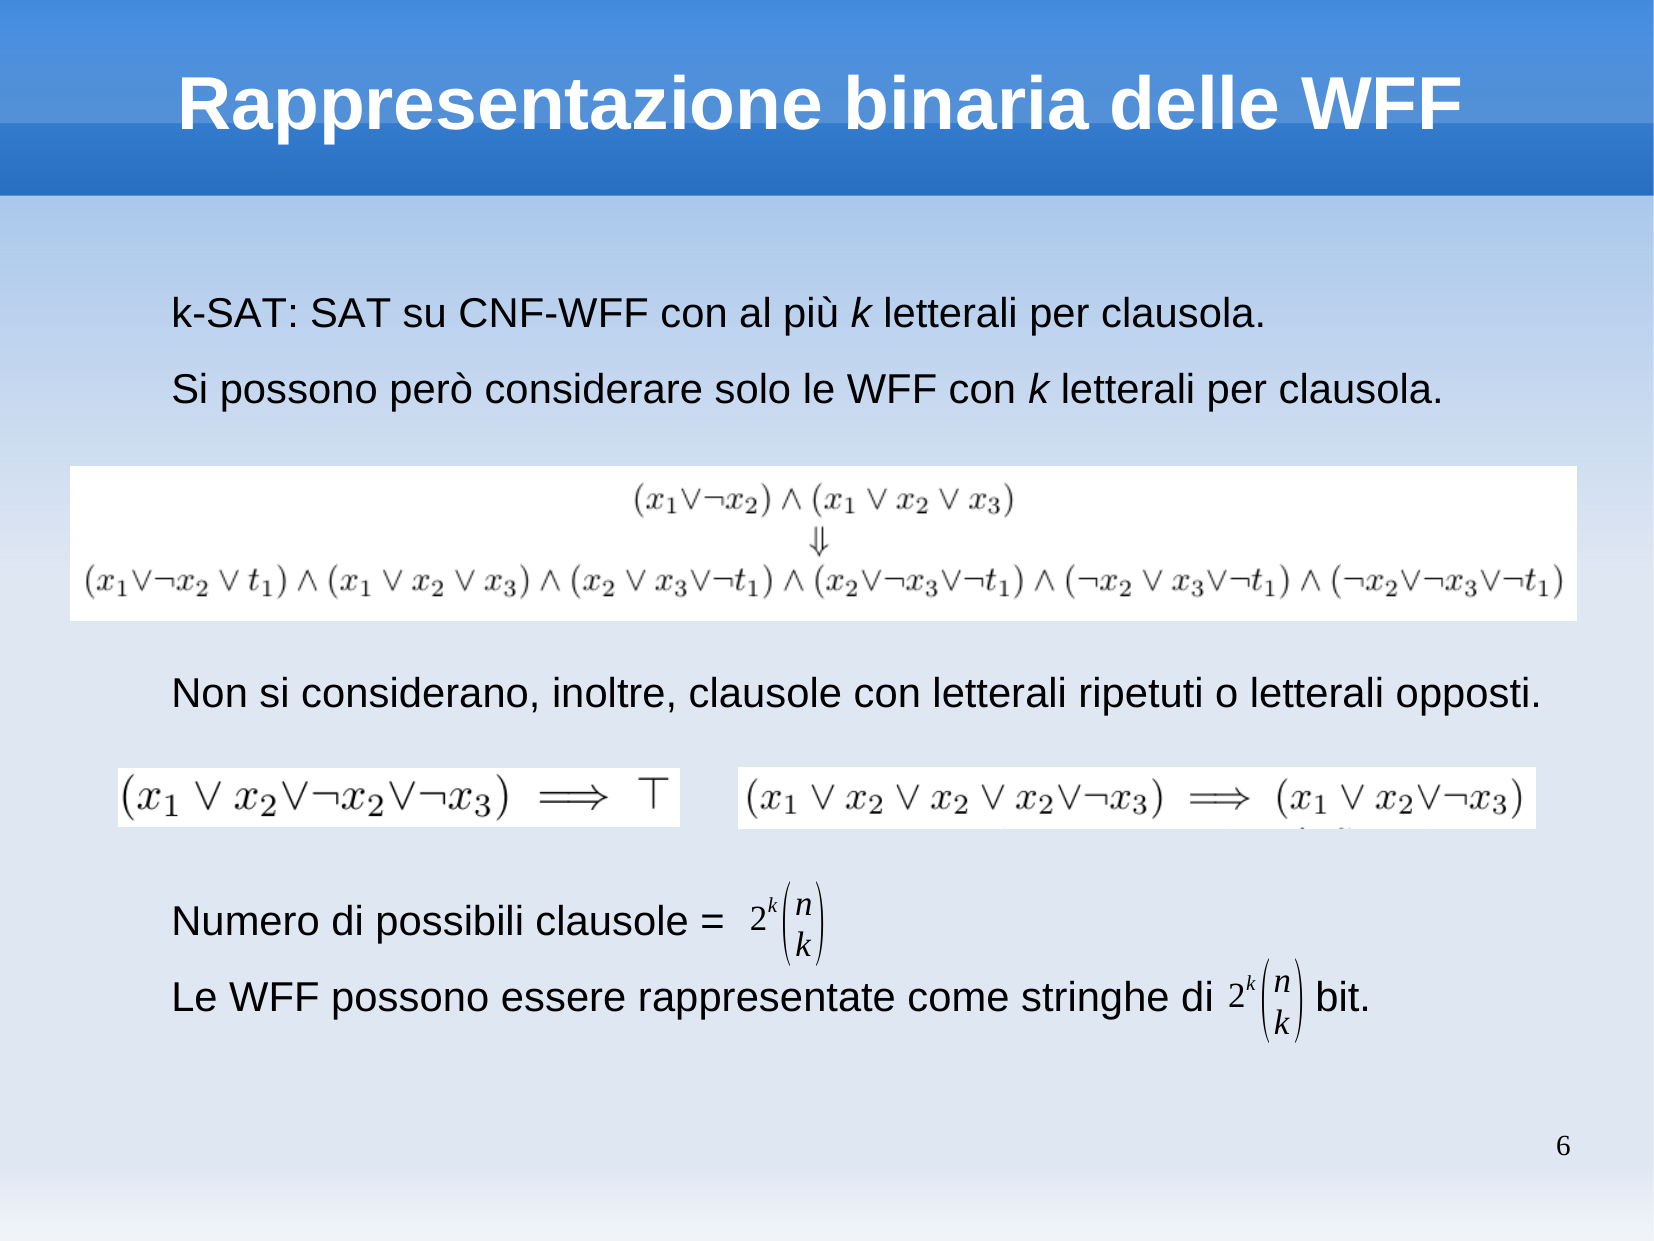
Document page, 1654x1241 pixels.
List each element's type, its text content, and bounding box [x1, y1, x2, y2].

picture [0, 0, 1654, 1241]
title Rappresentazione binaria delle WFF [76, 0, 1565, 208]
list k-SAT: SAT su CNF-WFF con al più k letterali per clausola. Si possono però considerare solo le WFF con k letterali per clausola. Non si considerano, inoltre, clausole con letterali ripetuti o letterali opposti. Numero di possibili clausole = Le WFF possono essere rappresentate come stringhe di bit. [82, 621, 1571, 1108]
chart [1227, 956, 1306, 1046]
list k-SAT: SAT su CNF-WFF con al più k letterali per clausola. Si possono però considerare solo le WFF con k letterali per clausola. Non si considerano, inoltre, clausole con letterali ripetuti o letterali opposti. Numero di possibili clausole = Le WFF possono essere rappresentate come stringhe di bit. [82, 289, 1571, 466]
chart [749, 879, 827, 969]
